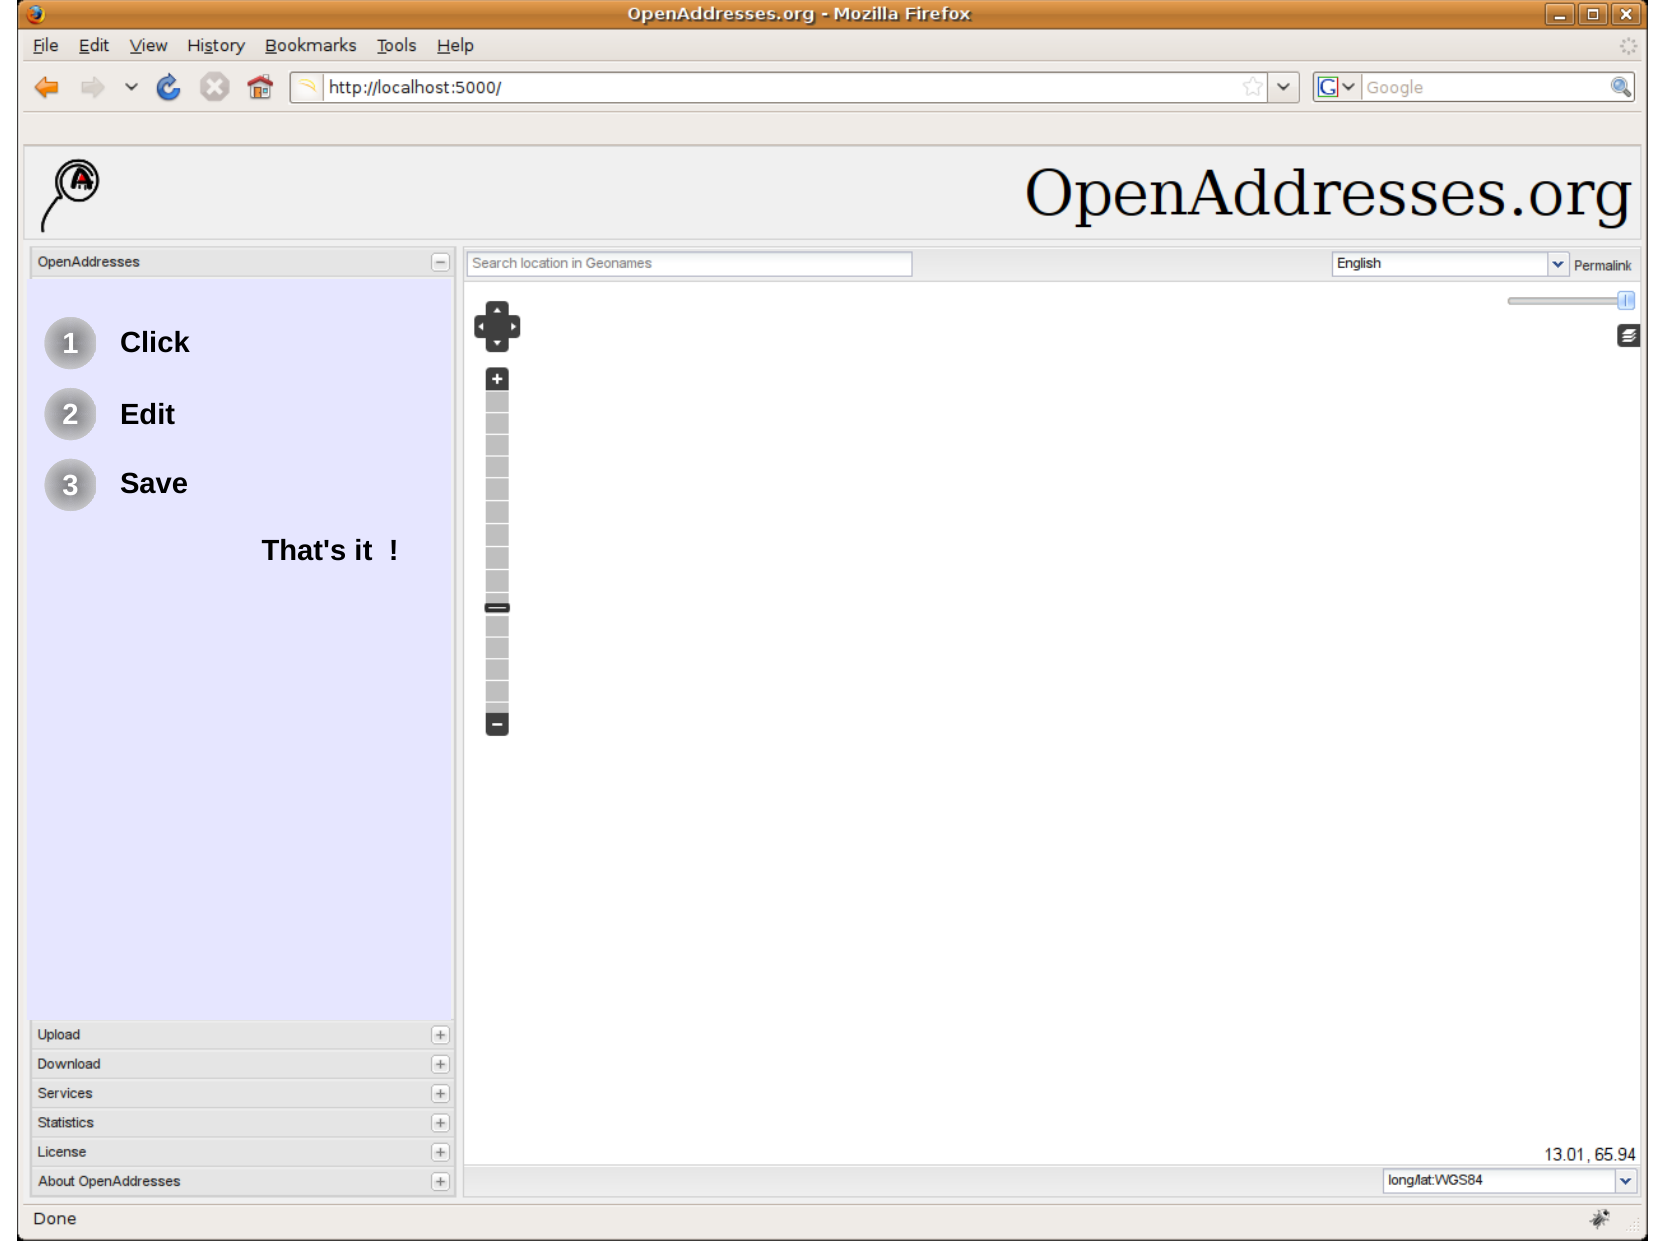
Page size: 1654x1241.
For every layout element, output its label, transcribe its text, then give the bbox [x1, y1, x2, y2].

text_box Save [105, 460, 439, 509]
text_box 2 [44, 387, 97, 441]
text_box 3 [44, 458, 97, 512]
picture [17, 0, 1648, 1241]
text_box Edit [105, 383, 439, 442]
text_box [26, 279, 451, 1020]
text_box 1 [44, 317, 97, 370]
text_box Click [105, 318, 439, 367]
text_box That's it ! [246, 526, 455, 575]
